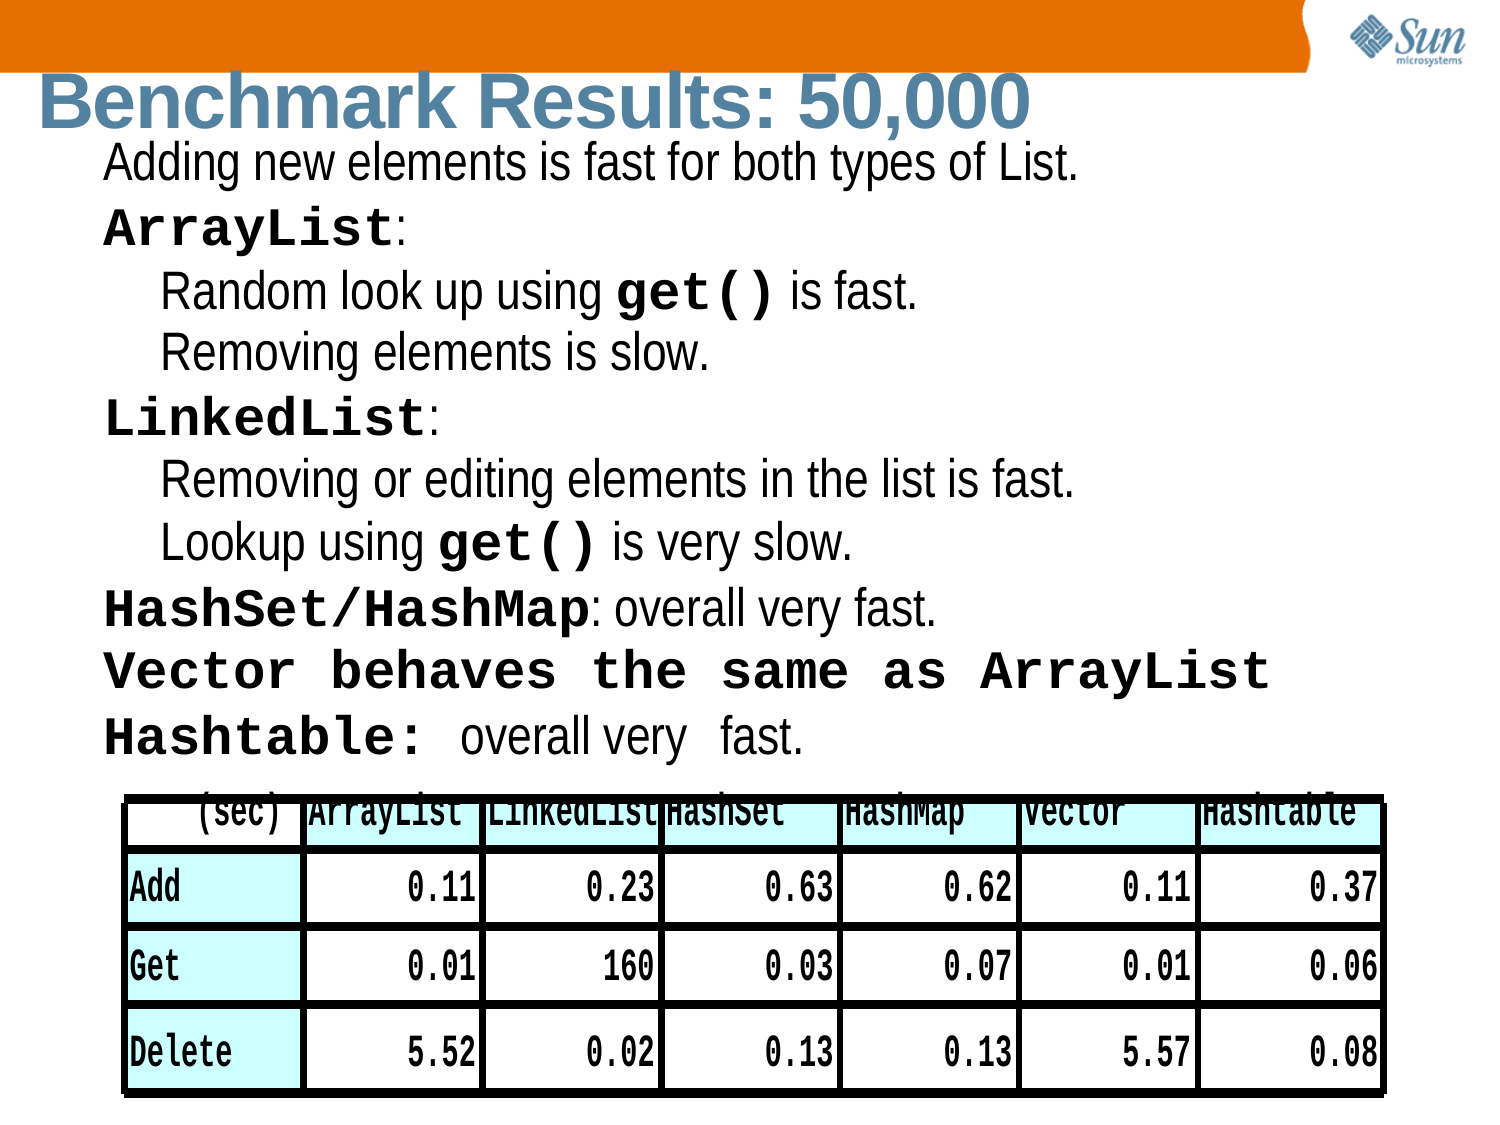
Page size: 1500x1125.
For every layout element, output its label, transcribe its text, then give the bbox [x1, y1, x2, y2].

title Benchmark Results: 50,000 [37, 65, 1400, 172]
list Adding new elements is fast for both types of List. ArrayList: Random look up using get() is fast. Removing elements is slow. LinkedList: Removing or editing elements in the list is fast. Lookup using get() is very slow. HashSet/HashMap: overall very fast. Vector behaves the same as ArrayList Hashtable: overall very fast. [83, 142, 1455, 852]
picture [0, 0, 1500, 75]
chart [118, 787, 1391, 1113]
